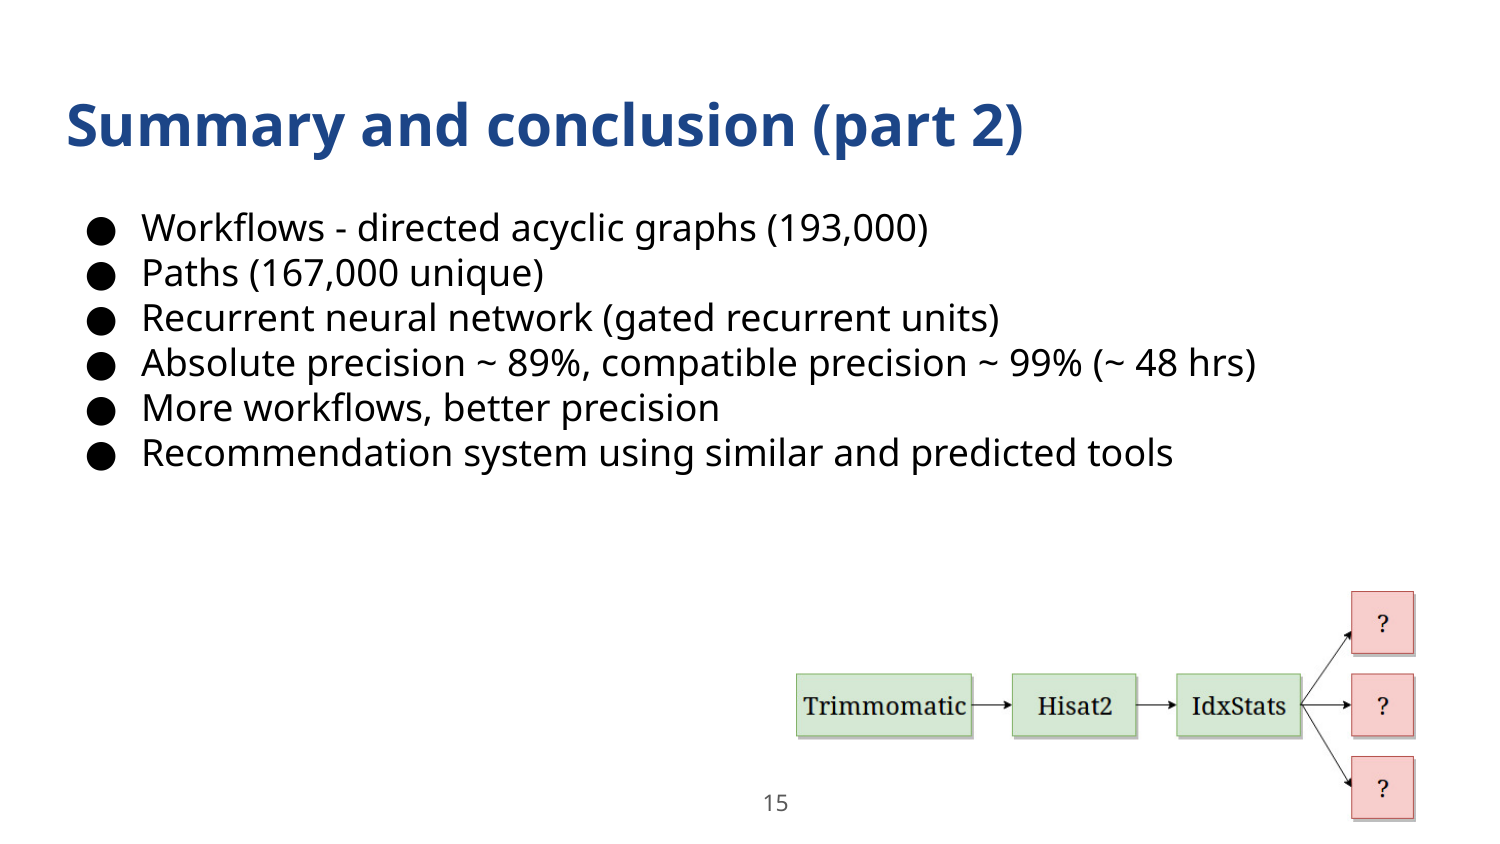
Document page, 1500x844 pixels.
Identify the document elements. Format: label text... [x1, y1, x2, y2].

list Workflows - directed acyclic graphs (193,000) Paths (167,000 unique) Recurrent neural network (gated recurrent units) Absolute precision ~ 89%, compatible precision ~ 99% (~ 48 hrs) More workflows, better precision Recommendation system using similar and predicted tools [51, 189, 1459, 765]
title Summary and conclusion (part 2) [51, 72, 1449, 167]
slide_number <number> [714, 771, 805, 837]
picture [796, 591, 1416, 822]
